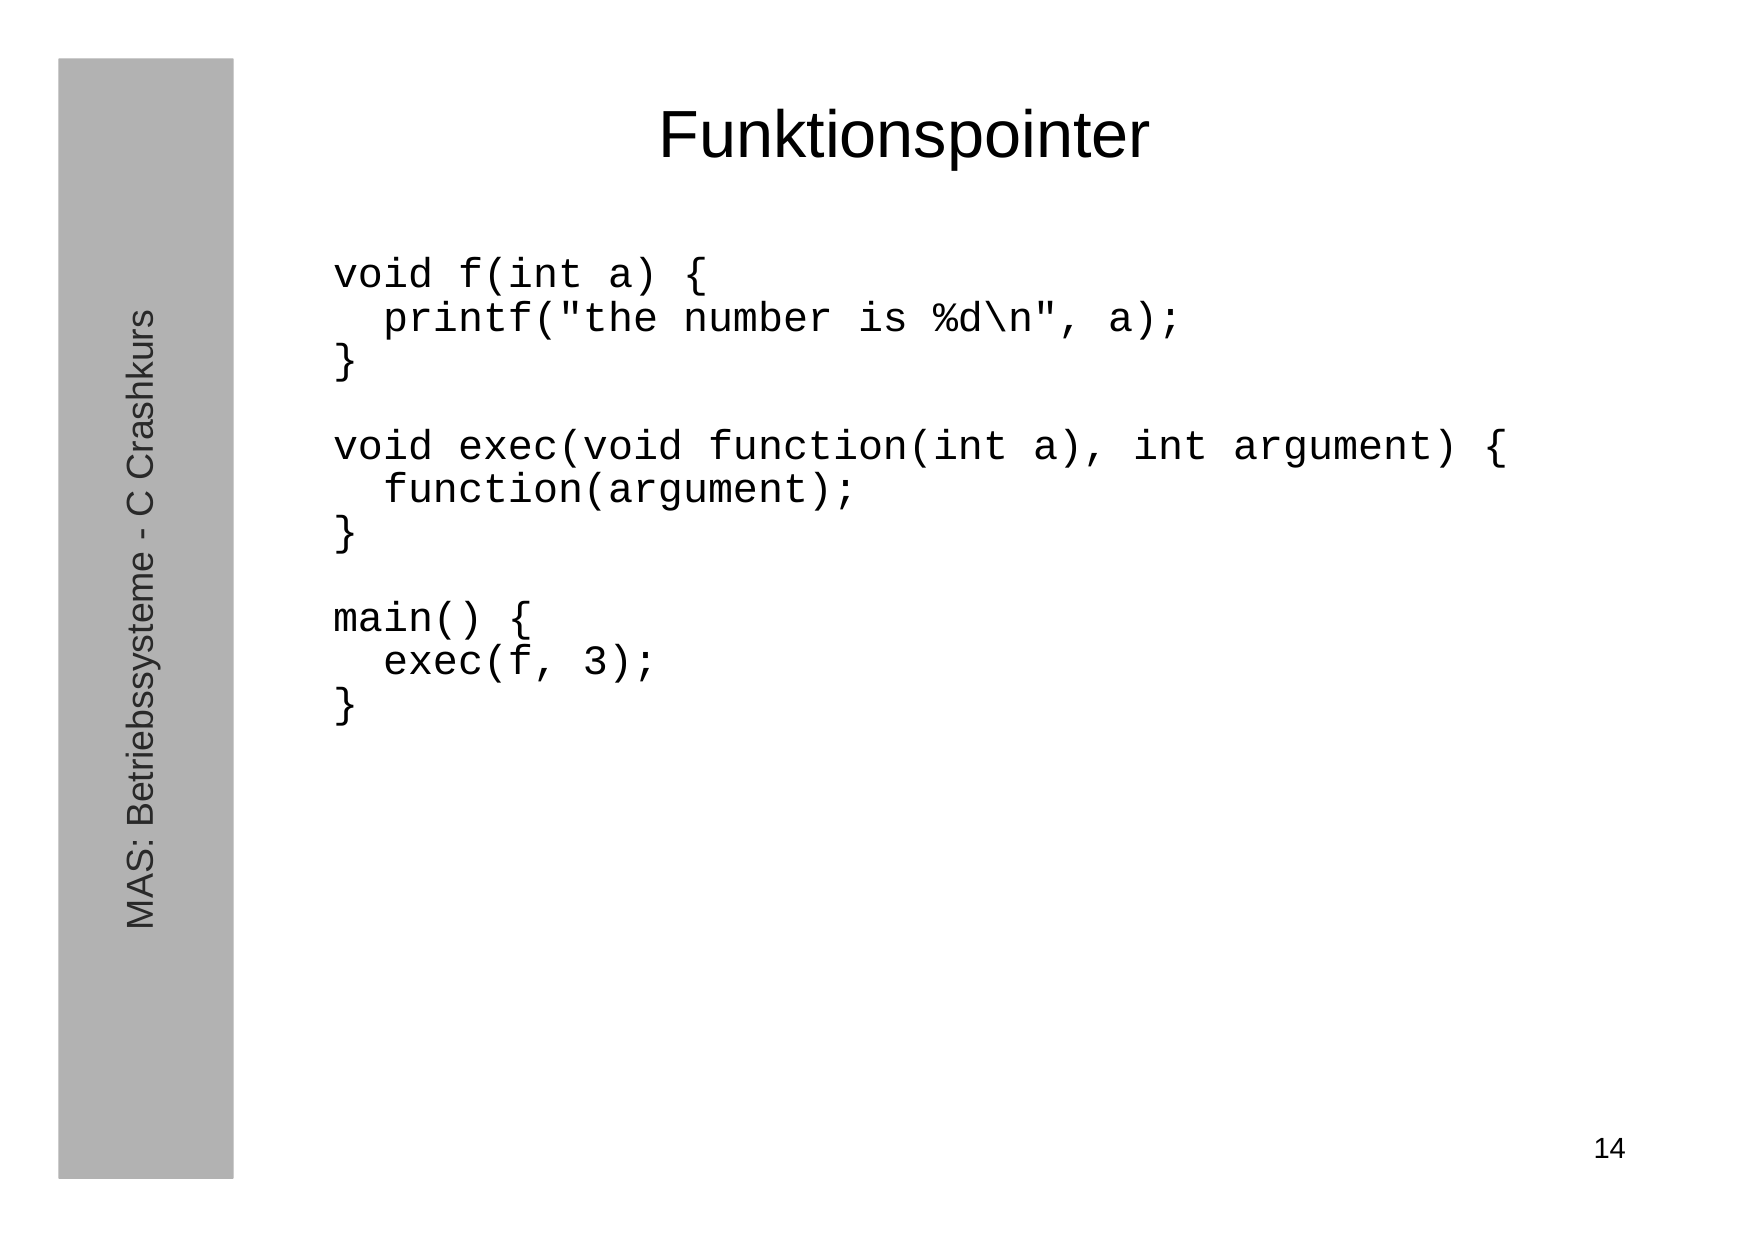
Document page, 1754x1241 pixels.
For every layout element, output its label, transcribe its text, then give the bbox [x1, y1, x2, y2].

text_box Funktionspointer [619, 86, 1191, 181]
text_box [290, 221, 1651, 383]
text_box [59, 59, 233, 1179]
text_box void f(int a) { printf("the number is %d\n", a); } void exec(void function(int a), int argument) { function(argument); } main() { exec(f, 3); } [318, 246, 1637, 875]
text_box <number> [1593, 1130, 1651, 1168]
text_box MAS: Betriebssysteme - C Crashkurs [110, 60, 195, 1180]
